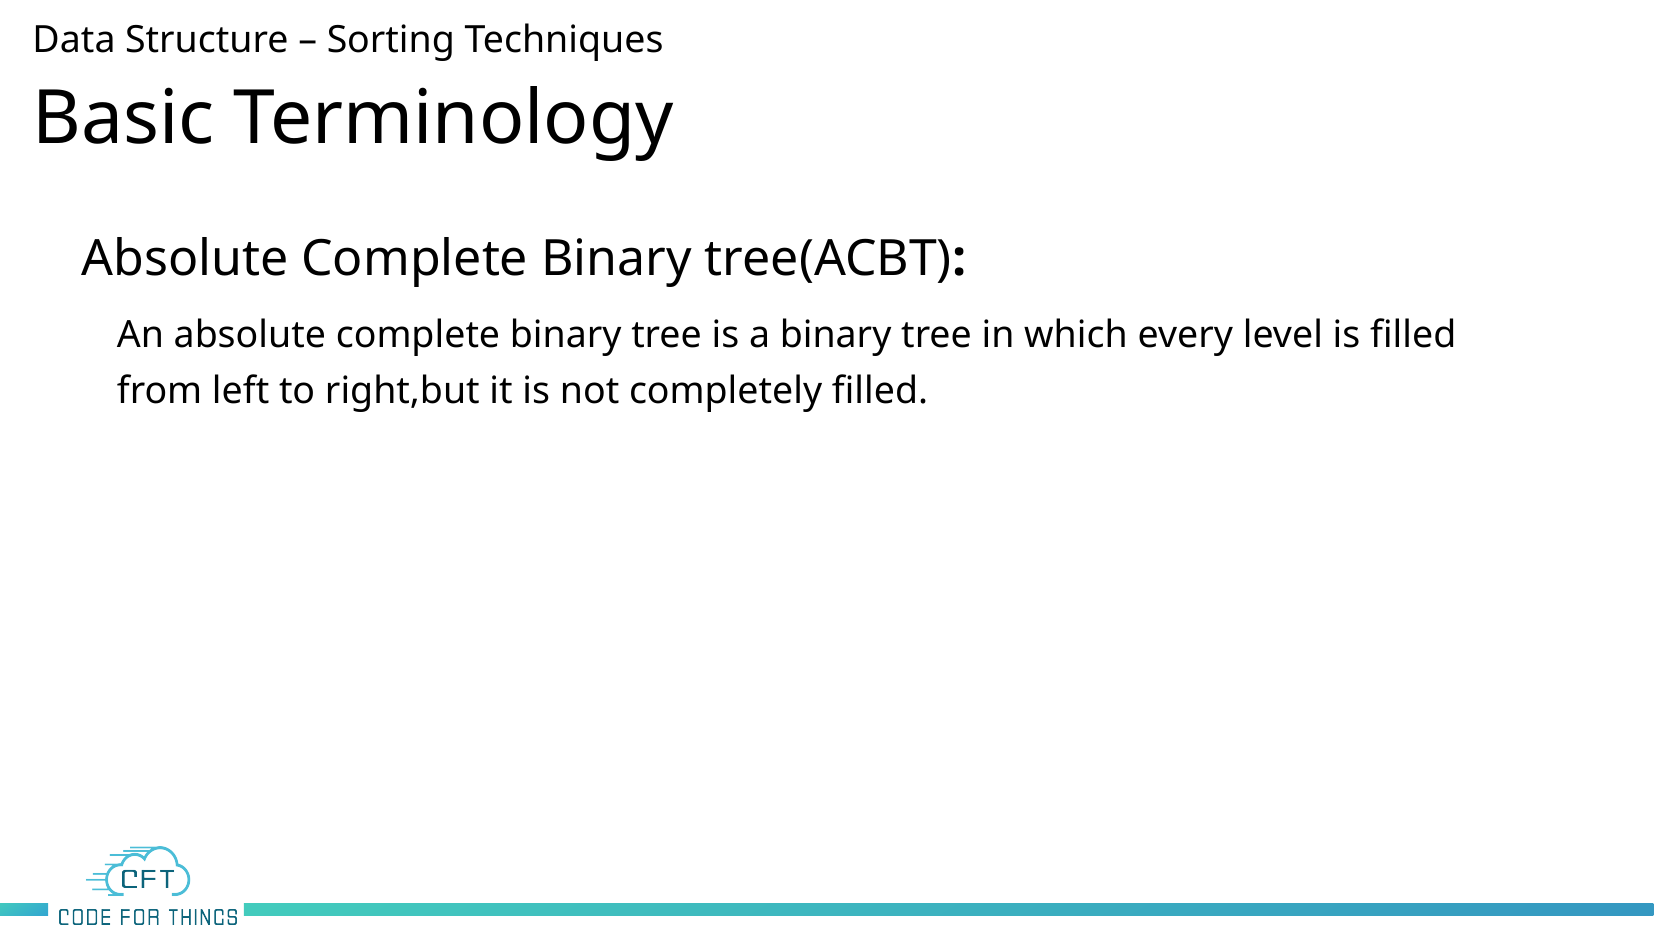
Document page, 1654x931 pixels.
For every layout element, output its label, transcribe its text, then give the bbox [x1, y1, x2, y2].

text_box Absolute Complete Binary tree(ACBT): [47, 187, 1146, 290]
picture [59, 846, 237, 925]
text_box An absolute complete binary tree is a binary tree in which every level is filled from left to right,but it is not completely filled. [82, 299, 1654, 408]
title Data Structure – Sorting Techniques Basic Terminology [32, 12, 1184, 166]
